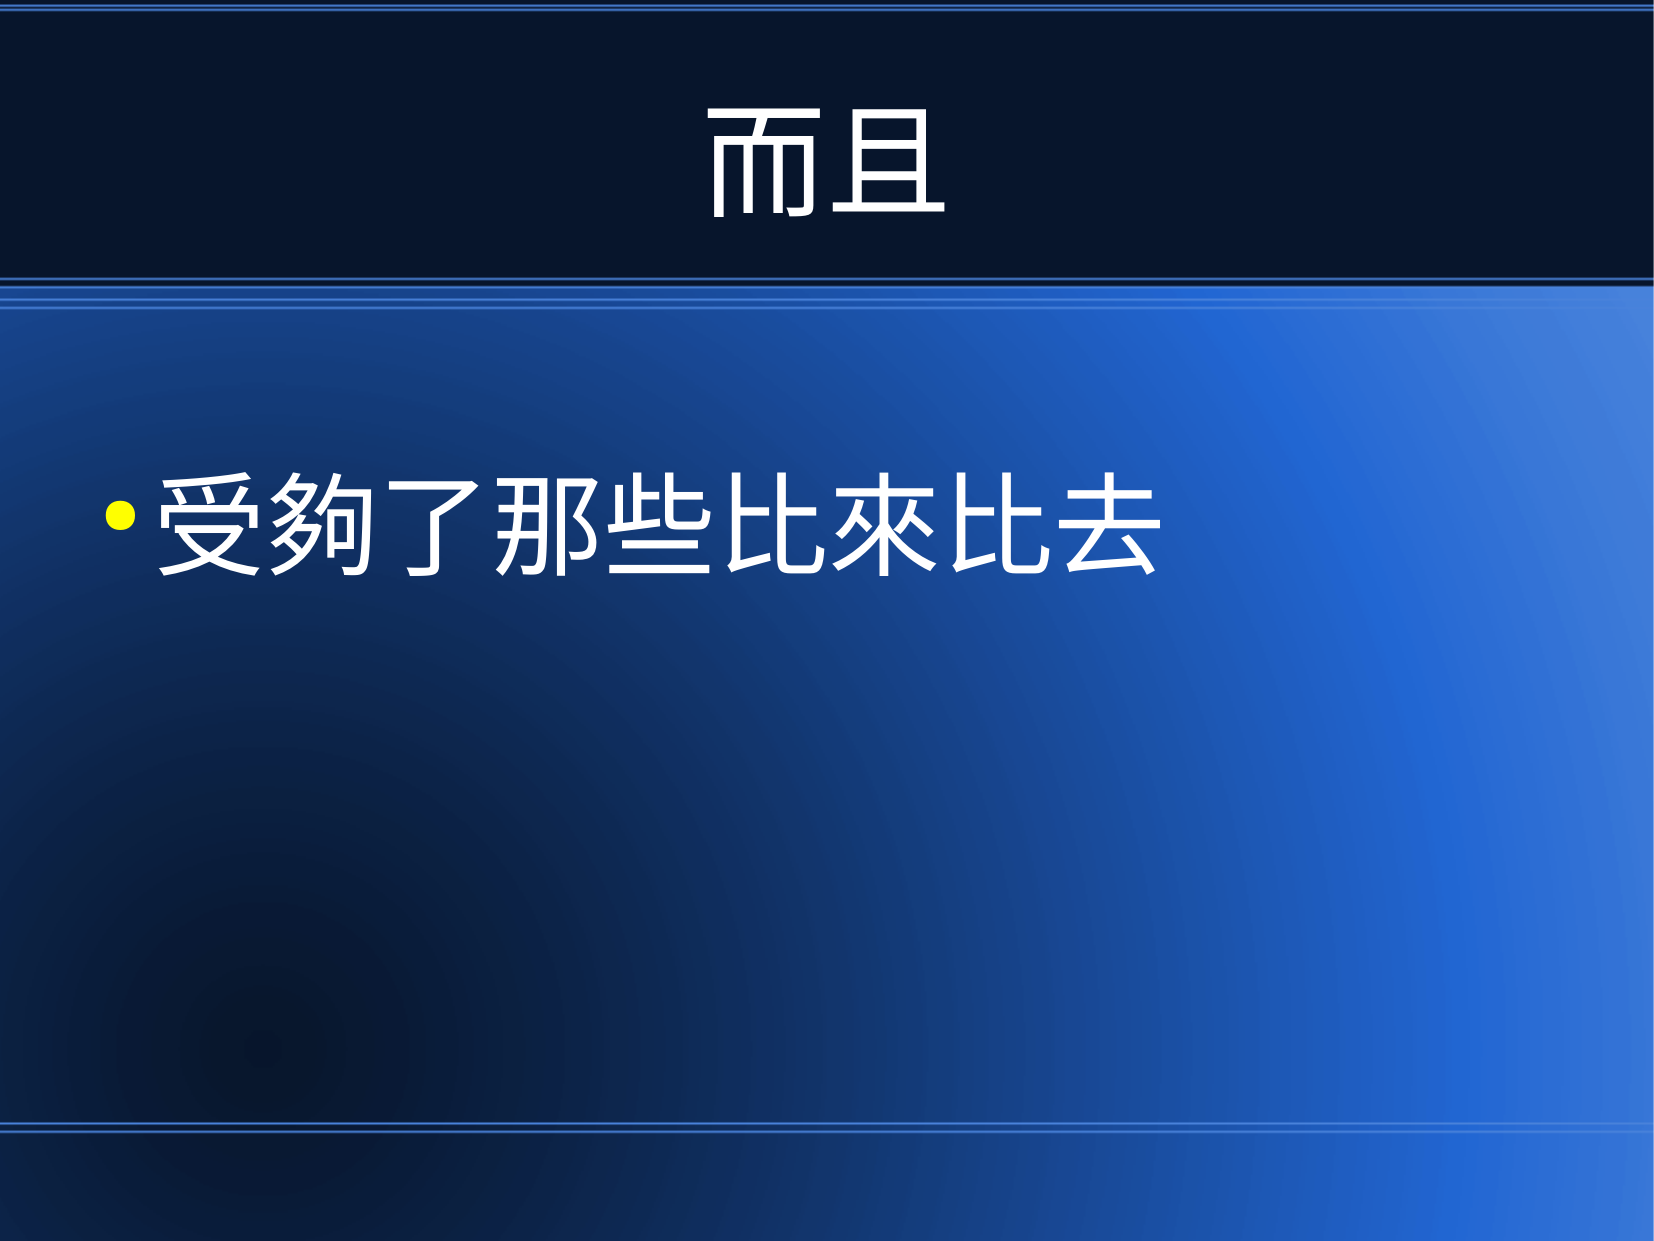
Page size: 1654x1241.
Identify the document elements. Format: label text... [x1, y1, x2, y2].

title 而且 [82, 49, 1571, 257]
list 受夠了那些比來比去 [82, 355, 1571, 1241]
picture [0, 0, 1654, 1241]
